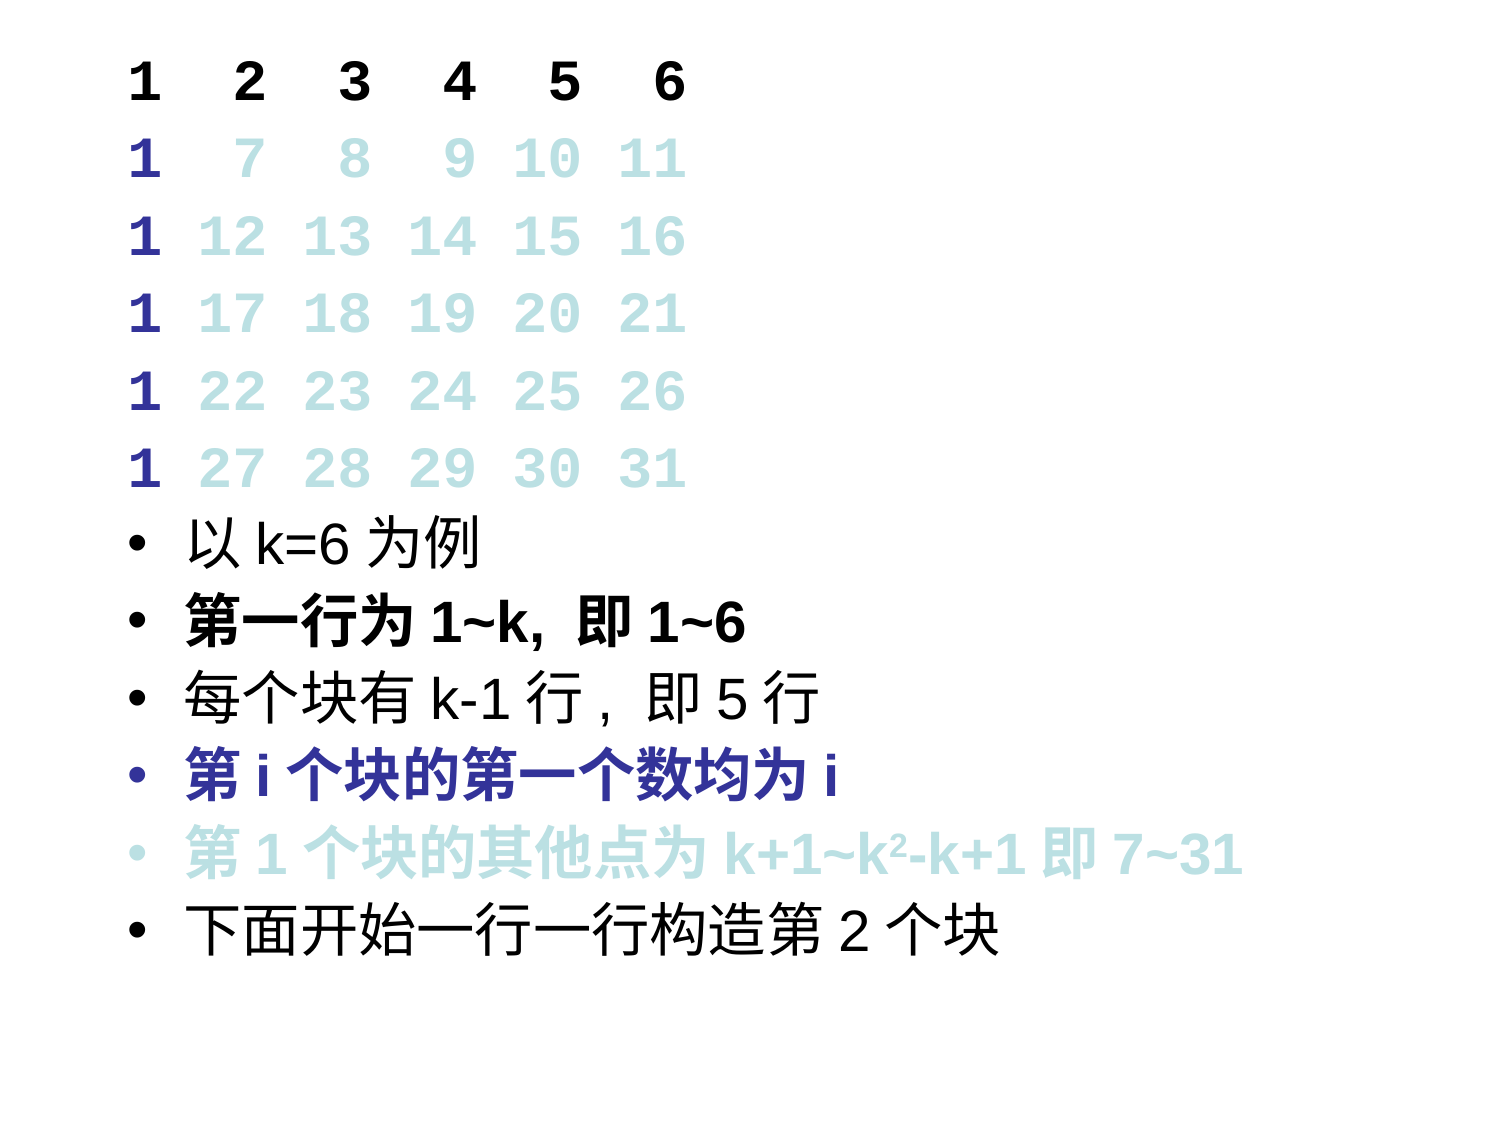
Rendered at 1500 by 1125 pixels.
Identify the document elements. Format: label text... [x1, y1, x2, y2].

list 1 2 3 4 5 6 1 7 8 9 10 11 1 12 13 14 15 16 1 17 18 19 20 21 1 22 23 24 25 26 1 27 28 29 30 31 以k=6为例 第一行为1~k, 即1~6 每个块有k-1行, 即5行 第i个块的第一个数均为i 第1个块的其他点为k+1~k2-k+1即7~31 下面开始一行一行构造第2个块 [112, 42, 1388, 1083]
